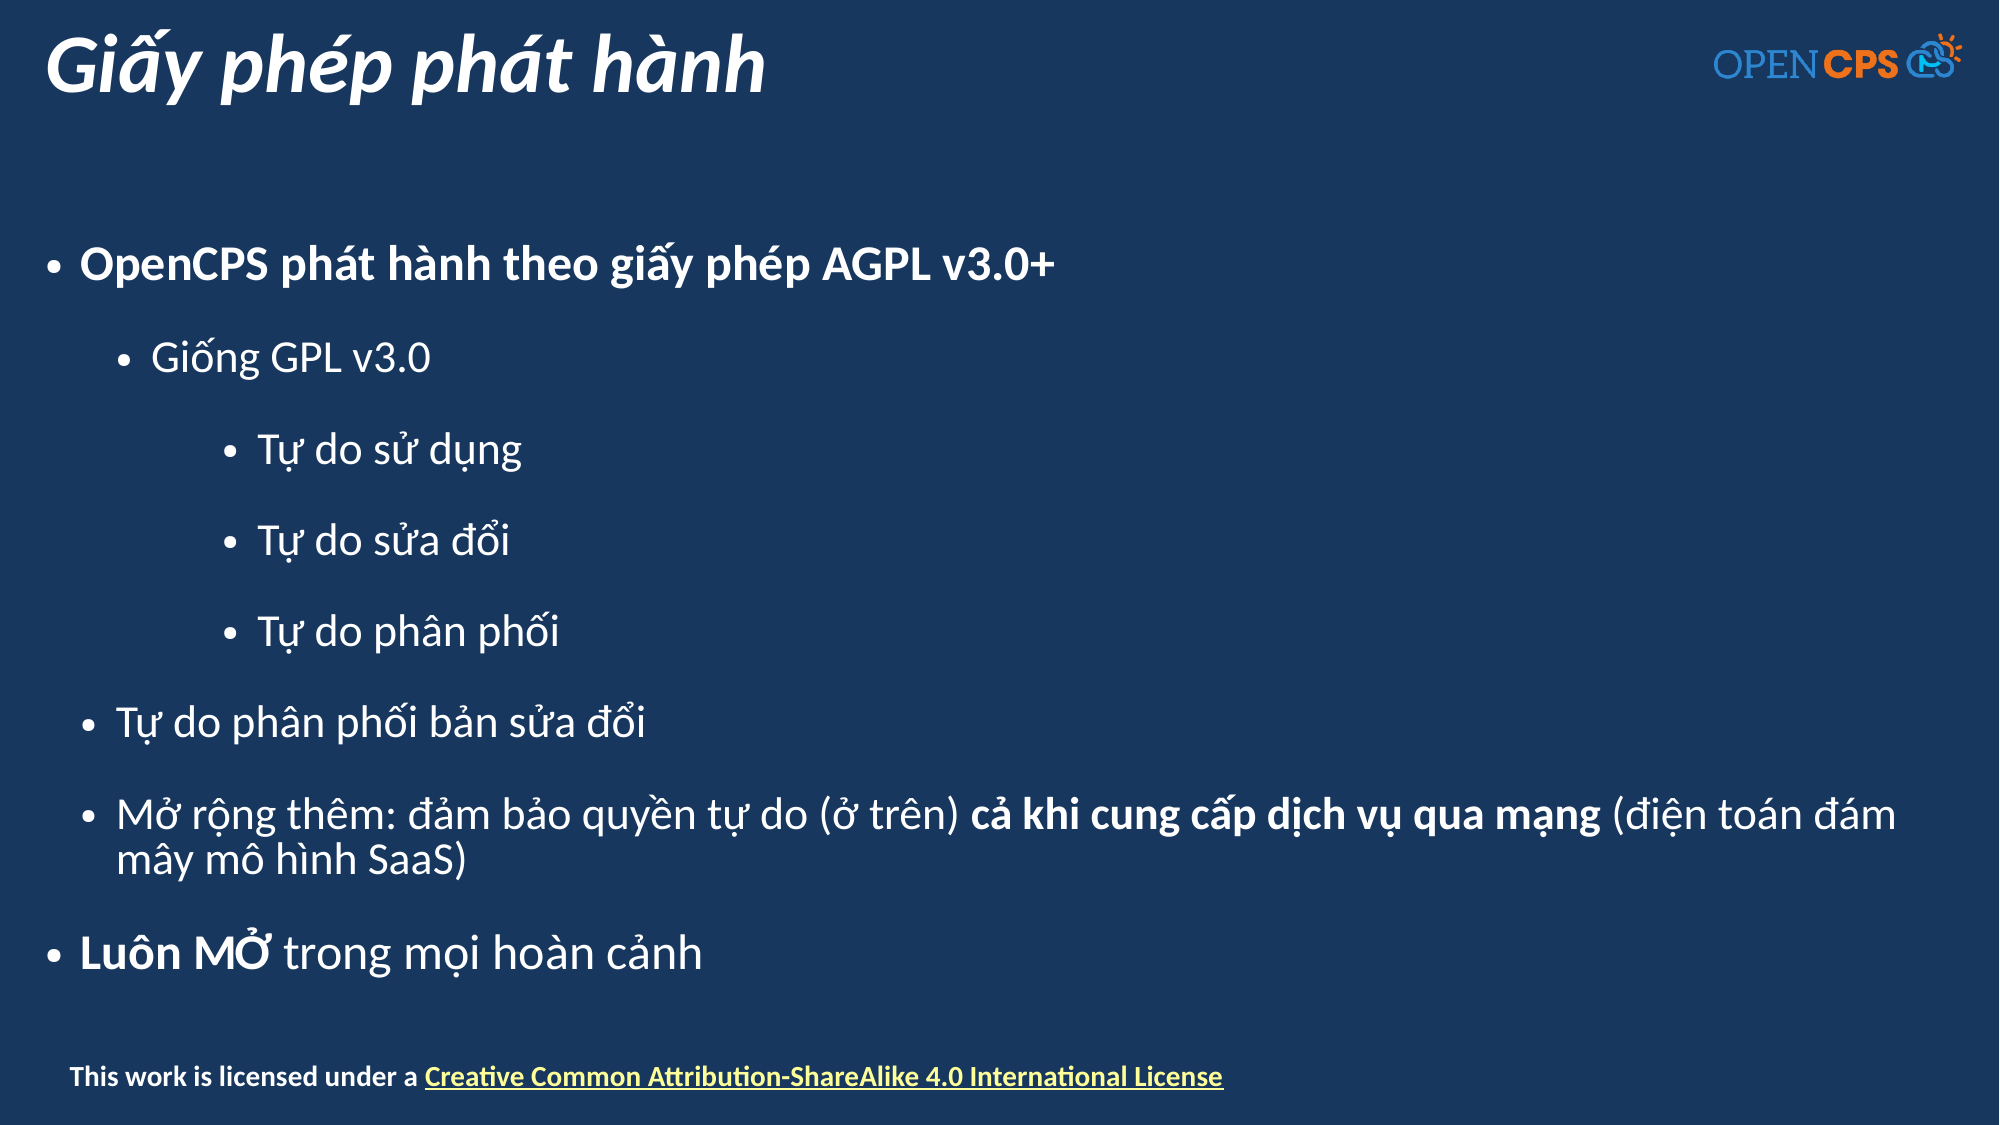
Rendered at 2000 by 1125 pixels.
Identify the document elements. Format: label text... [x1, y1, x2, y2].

text_box OpenCPS phát hành theo giấy phép AGPL v3.0+ Giống GPL v3.0 Tự do sử dụng Tự do sửa đổi Tự do phân phối Tự do phân phối bản sửa đổi Mở rộng thêm: đảm bảo quyền tự do (ở trên) cả khi cung cấp dịch vụ qua mạng (điện toán đám mây mô hình SaaS) Luôn MỞ trong mọi hoàn cảnh [45, 130, 1906, 982]
text_box Giấy phép phát hành [45, 29, 1501, 130]
text_box This work is licensed under a Creative Common Attribution-ShareAlike 4.0 International License [54, 1049, 1239, 1100]
picture [1709, 29, 1966, 85]
